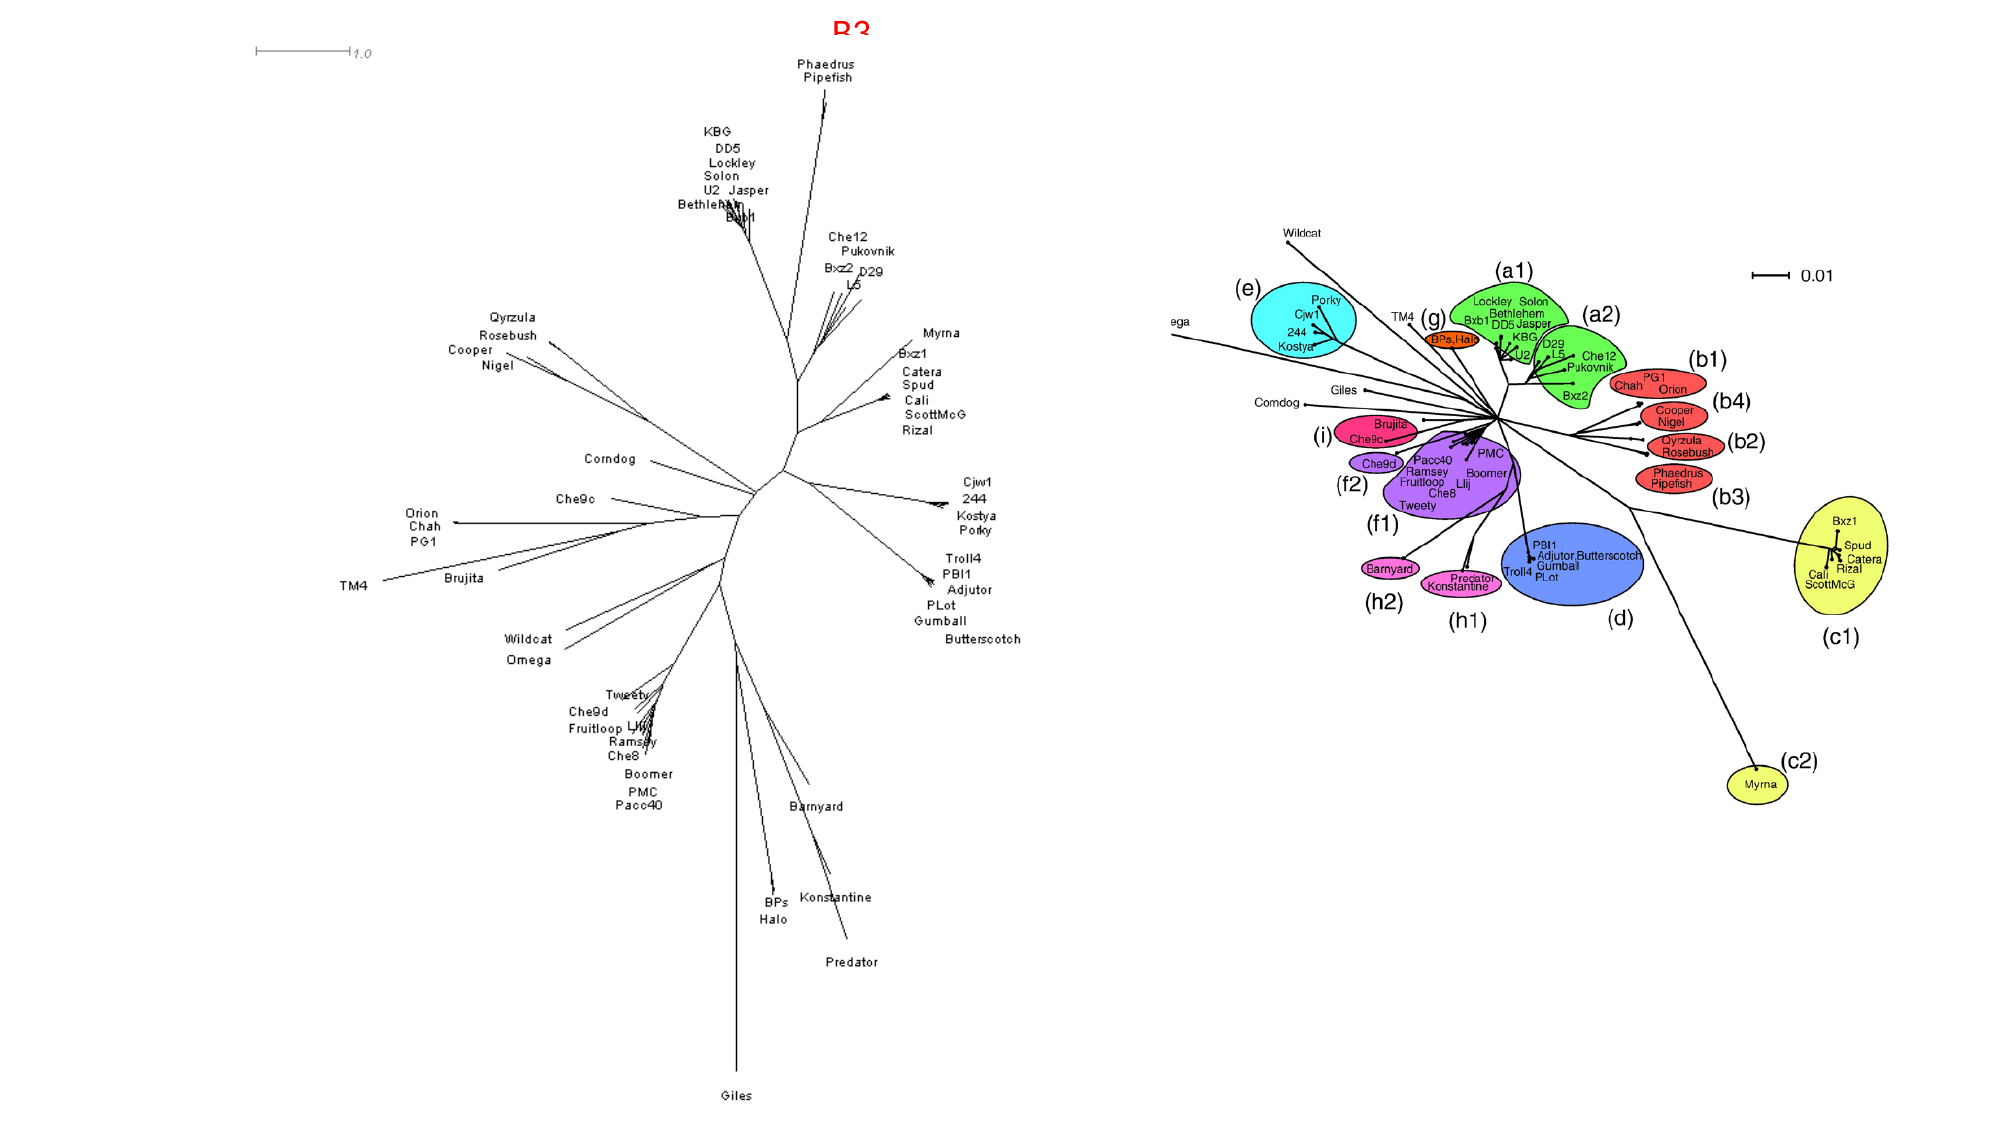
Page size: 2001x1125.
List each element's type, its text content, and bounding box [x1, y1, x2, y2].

text_box B3 [816, 0, 944, 35]
picture [239, 35, 1951, 1112]
